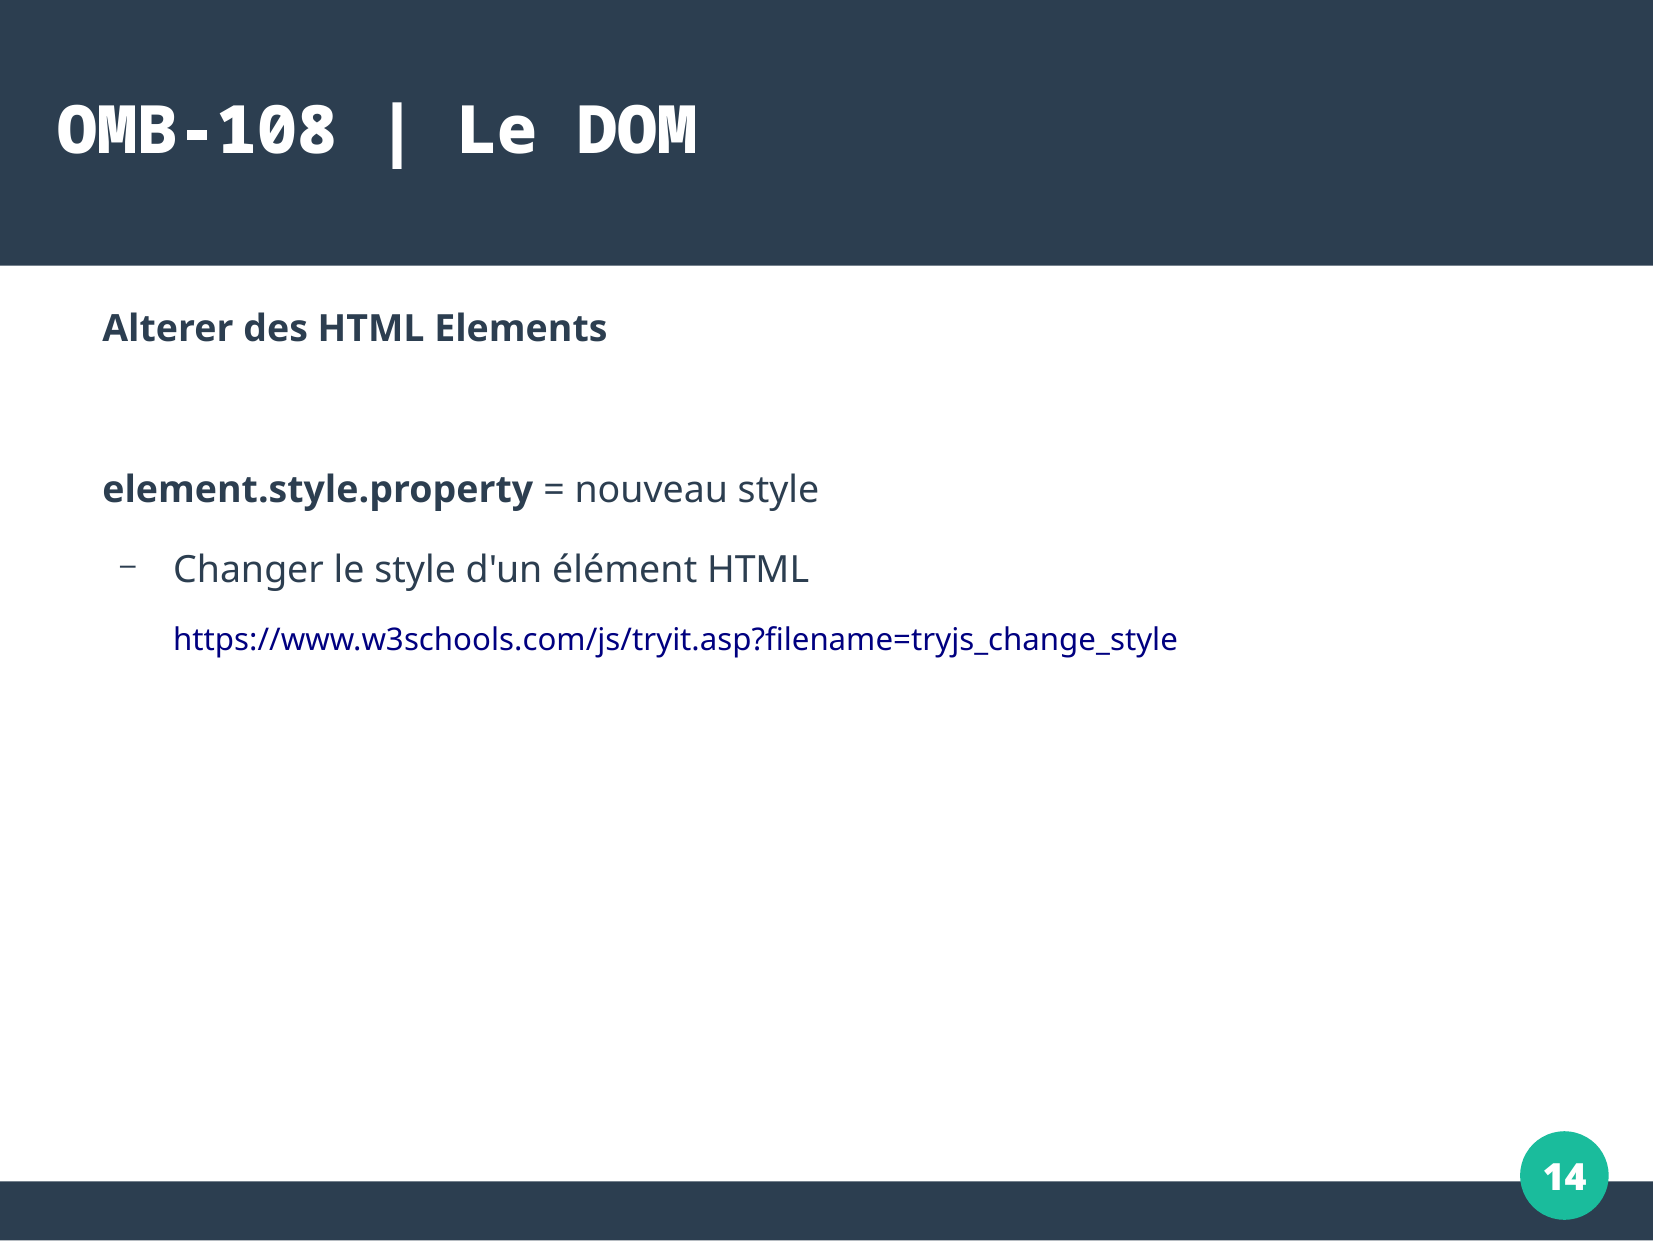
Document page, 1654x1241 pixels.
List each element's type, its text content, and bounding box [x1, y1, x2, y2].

title OMB-108 | Le DOM [57, 49, 1593, 207]
list Alterer des HTML Elements element.style.property = nouveau style Changer le style d'un élément HTML https://www.w3schools.com/js/tryit.asp?filename=tryjs_change_style [31, 301, 1567, 1129]
